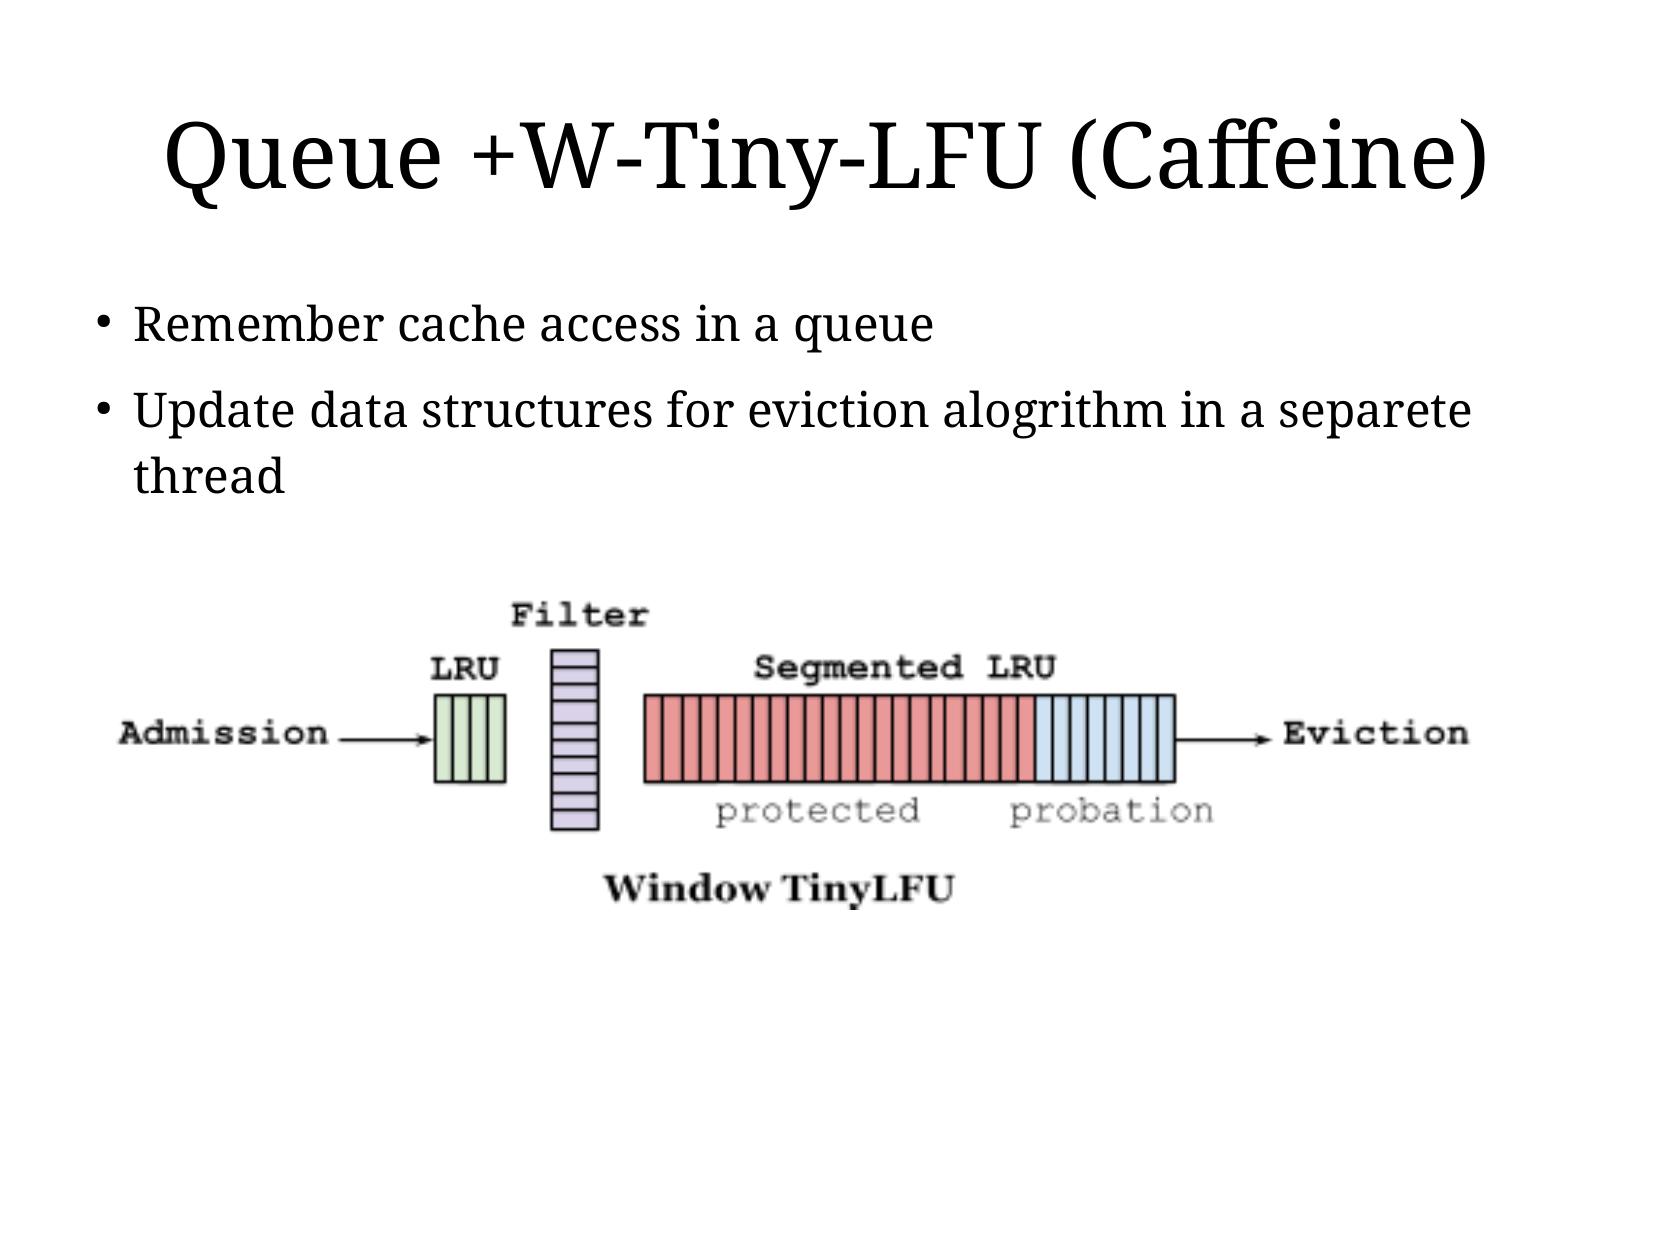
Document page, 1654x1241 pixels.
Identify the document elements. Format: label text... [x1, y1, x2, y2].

picture [94, 566, 1582, 910]
title Queue +W-Tiny-LFU (Caffeine) [82, 49, 1571, 257]
list Remember cache access in a queue Update data structures for eviction alogrithm in a separete thread [82, 290, 1571, 508]
